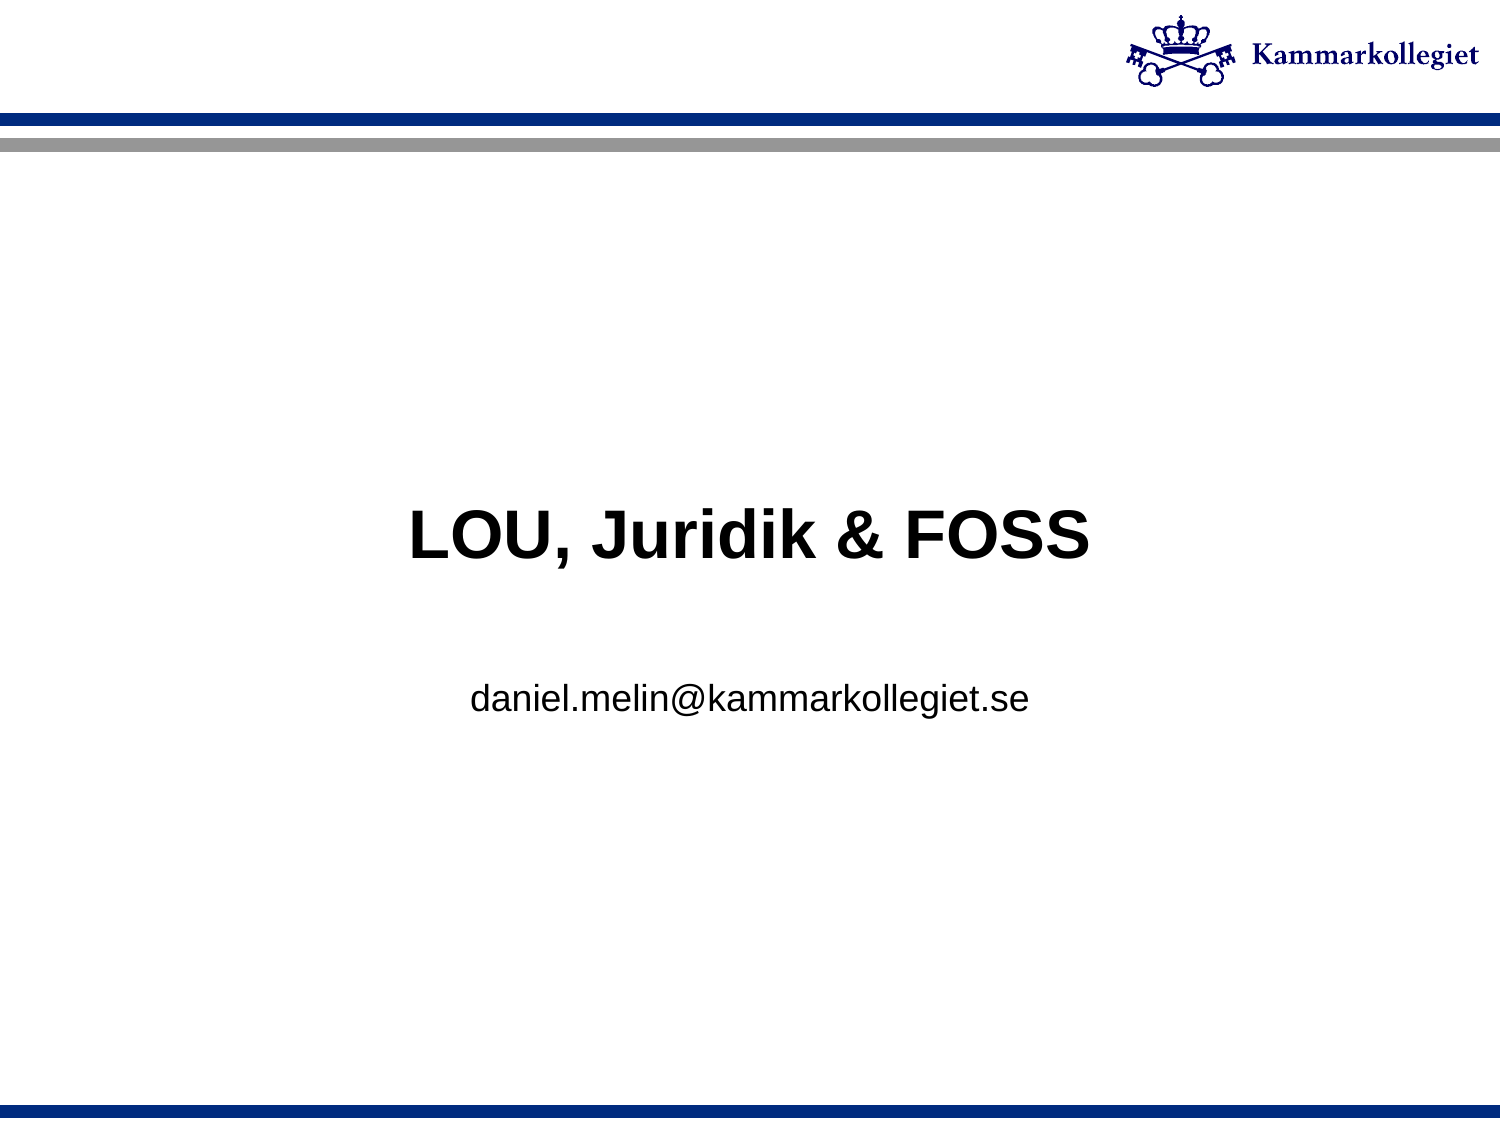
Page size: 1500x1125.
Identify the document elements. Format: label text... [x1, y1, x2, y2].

title LOU, Juridik & FOSS [112, 437, 1388, 625]
subtitle daniel.melin@kammarkollegiet.se [112, 674, 1388, 850]
